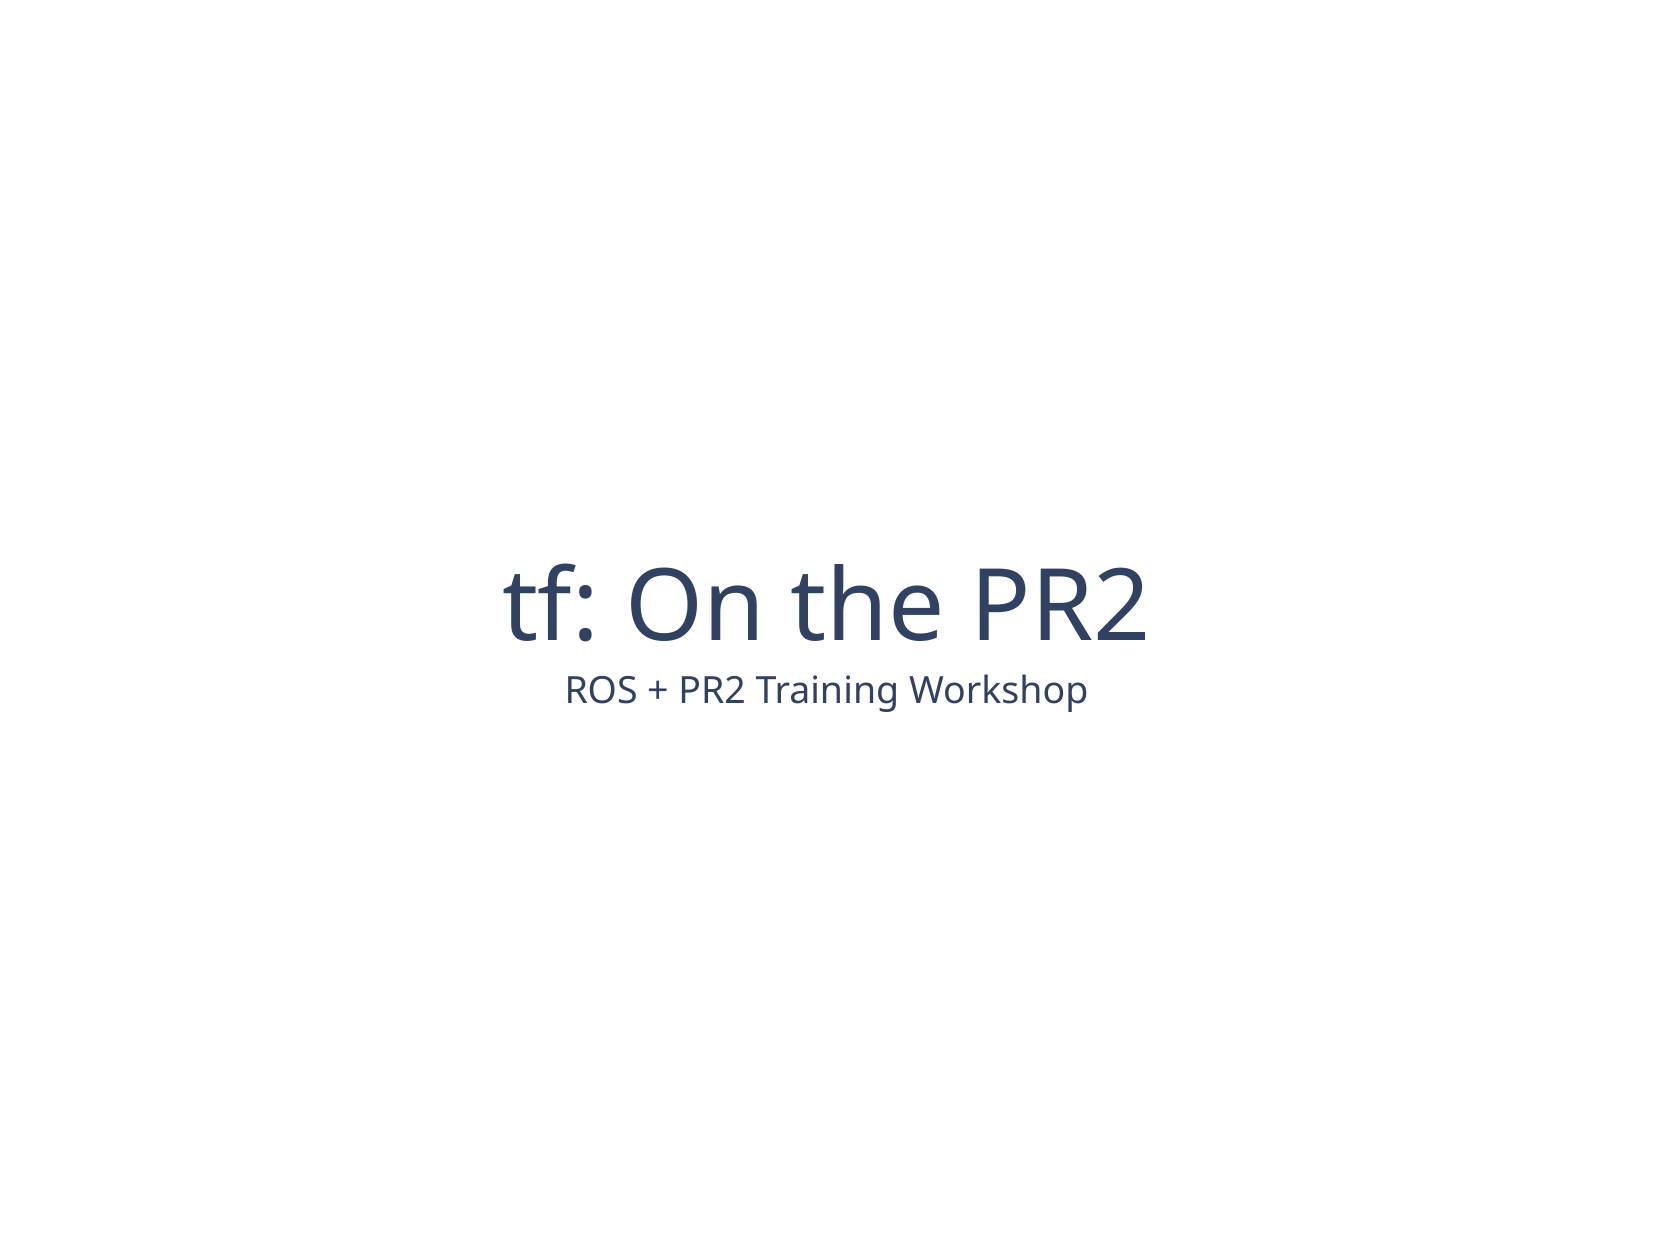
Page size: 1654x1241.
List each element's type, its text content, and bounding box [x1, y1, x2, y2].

text_box tf: On the PR2 [0, 526, 1654, 656]
text_box ROS + PR2 Training Workshop [0, 656, 1654, 715]
